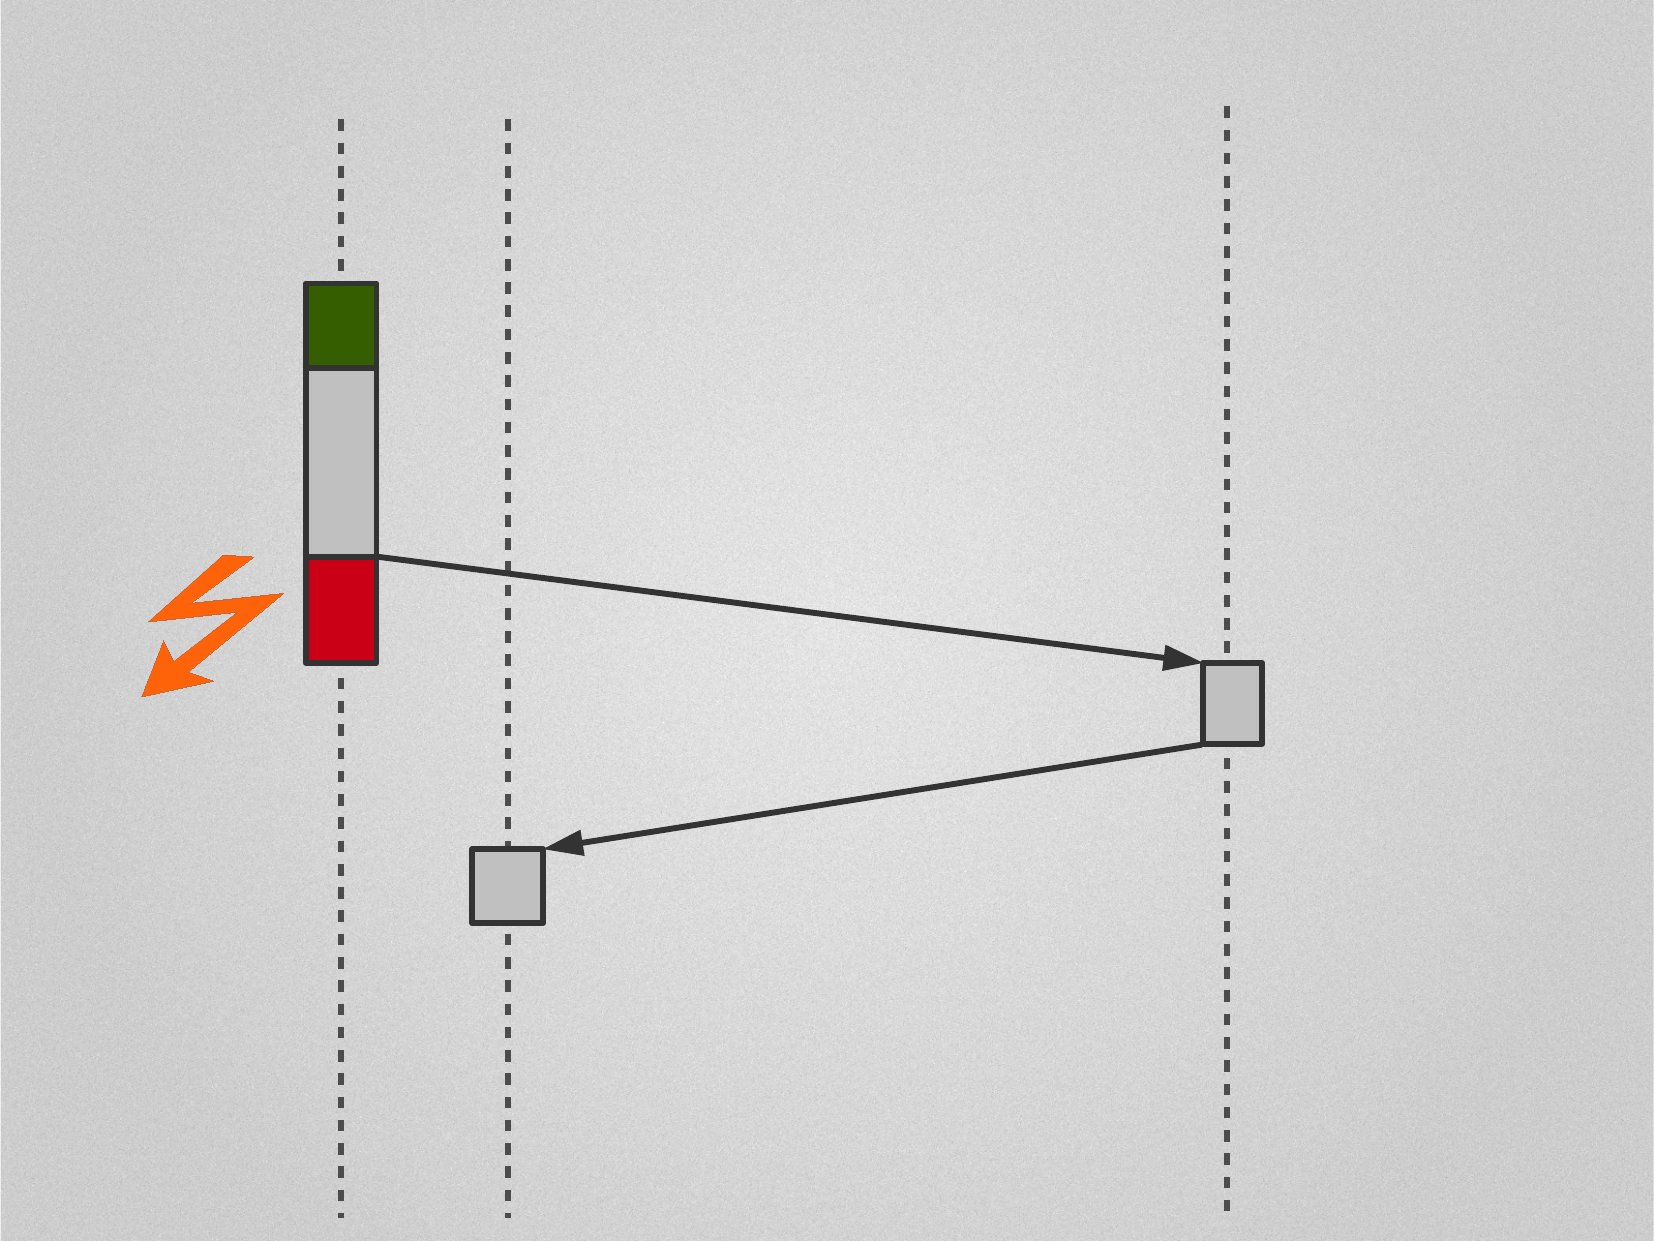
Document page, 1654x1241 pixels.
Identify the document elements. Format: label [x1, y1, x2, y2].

picture [0, 0, 1654, 1241]
text_box [1203, 662, 1263, 745]
text_box [305, 283, 377, 663]
text_box [472, 848, 544, 924]
text_box [141, 555, 284, 697]
